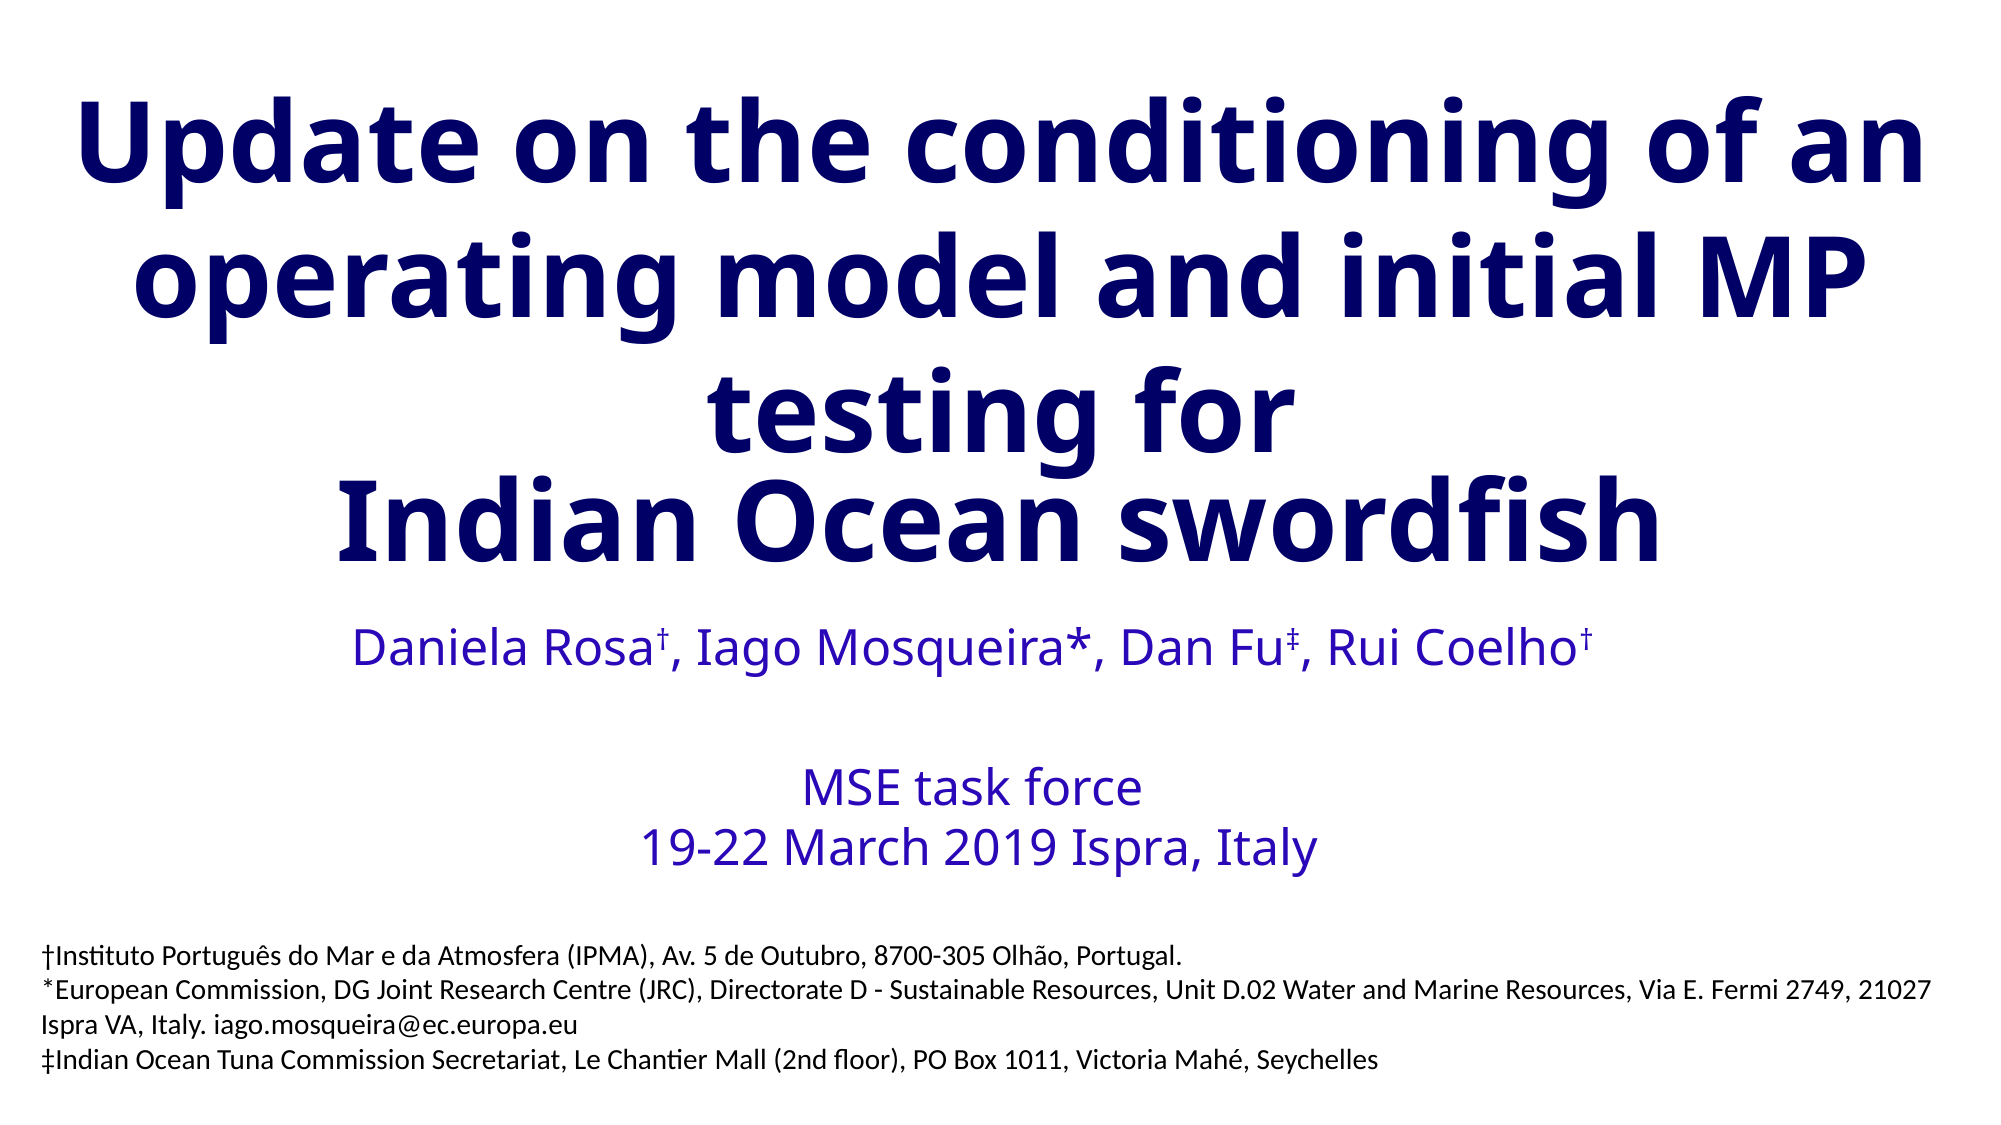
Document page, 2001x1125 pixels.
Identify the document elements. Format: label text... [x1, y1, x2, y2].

text_box Daniela Rosa†, Iago Mosqueira*, Dan Fu‡, Rui Coelho† MSE task force 19-22 March 2019 Ispra, Italy [222, 608, 1723, 870]
text_box Update on the conditioning of an operating model and initial MP testing for Indian Ocean swordfish [0, 94, 2000, 591]
text_box †Instituto Português do Mar e da Atmosfera (IPMA), Av. 5 de Outubro, 8700-305 Olhão, Portugal. *European Commission, DG Joint Research Centre (JRC), Directorate D - Sustainable Resources, Unit D.02 Water and Marine Resources, Via E. Fermi 2749, 21027 Ispra VA, Italy. iago.mosqueira@ec.europa.eu ‡Indian Ocean Tuna Commission Secretariat, Le Chantier Mall (2nd floor), PO Box 1011, Victoria Mahé, Seychelles [26, 928, 1974, 1084]
